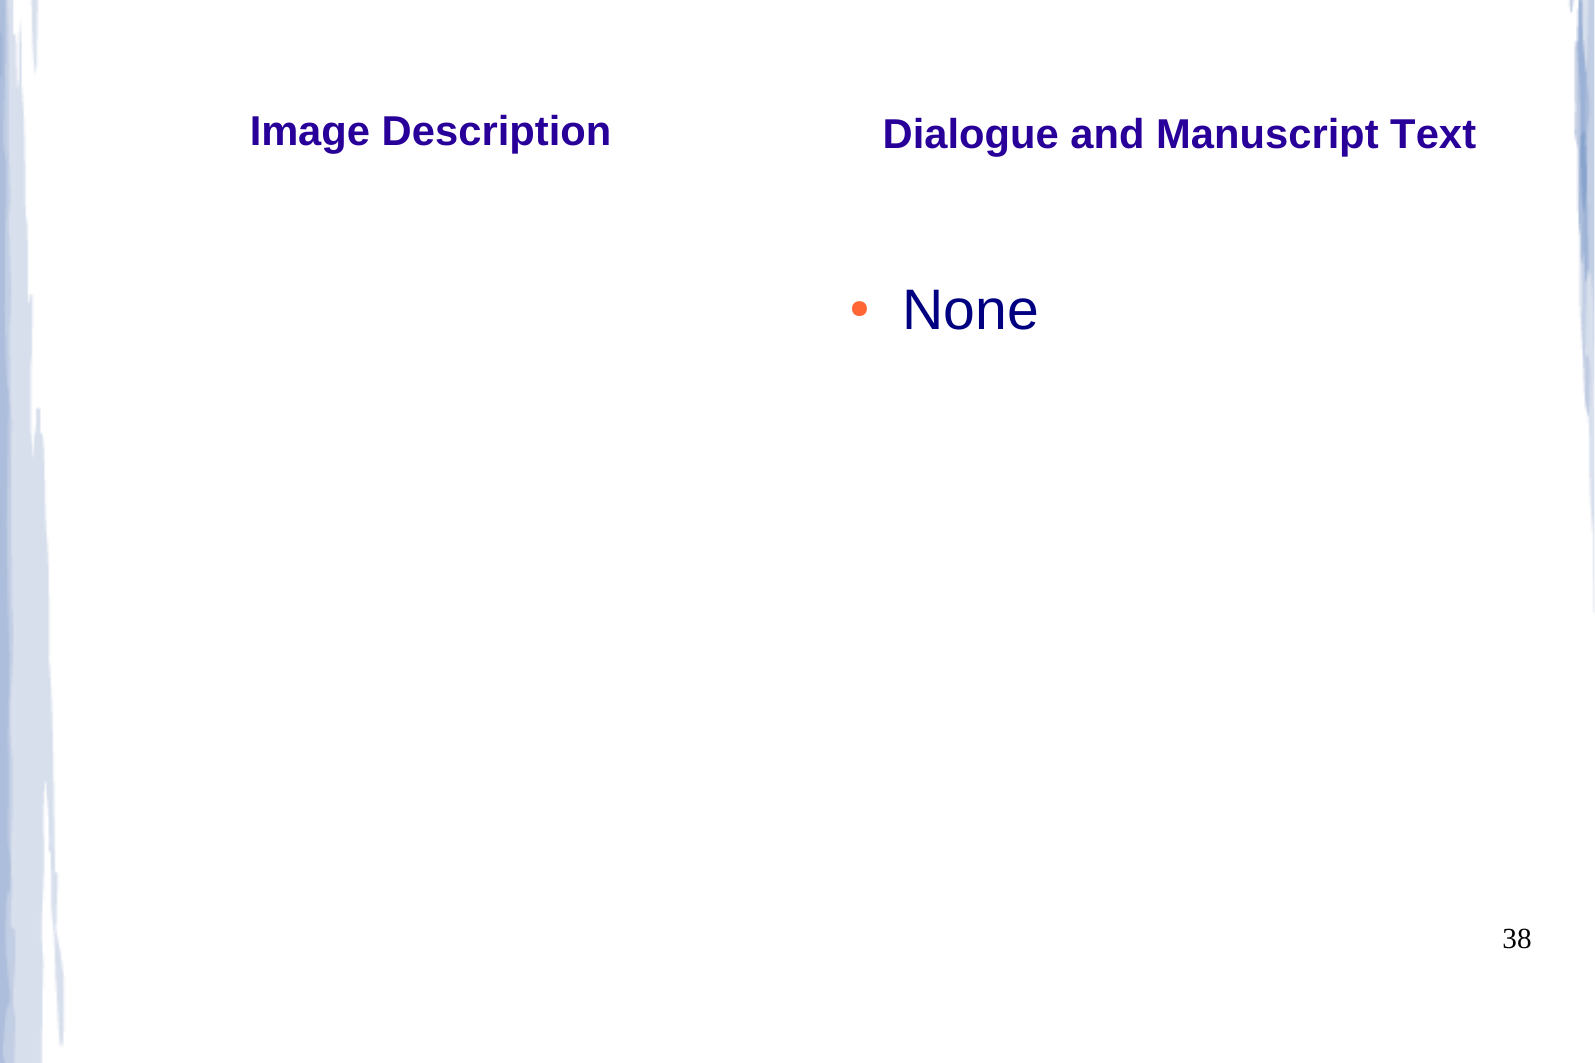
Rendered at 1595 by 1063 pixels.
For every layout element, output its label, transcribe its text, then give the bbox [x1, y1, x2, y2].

picture [0, 0, 1595, 1063]
title Image Description [79, 42, 796, 220]
list None [831, 278, 1516, 931]
title Dialogue and Manuscript Text [825, 45, 1541, 223]
